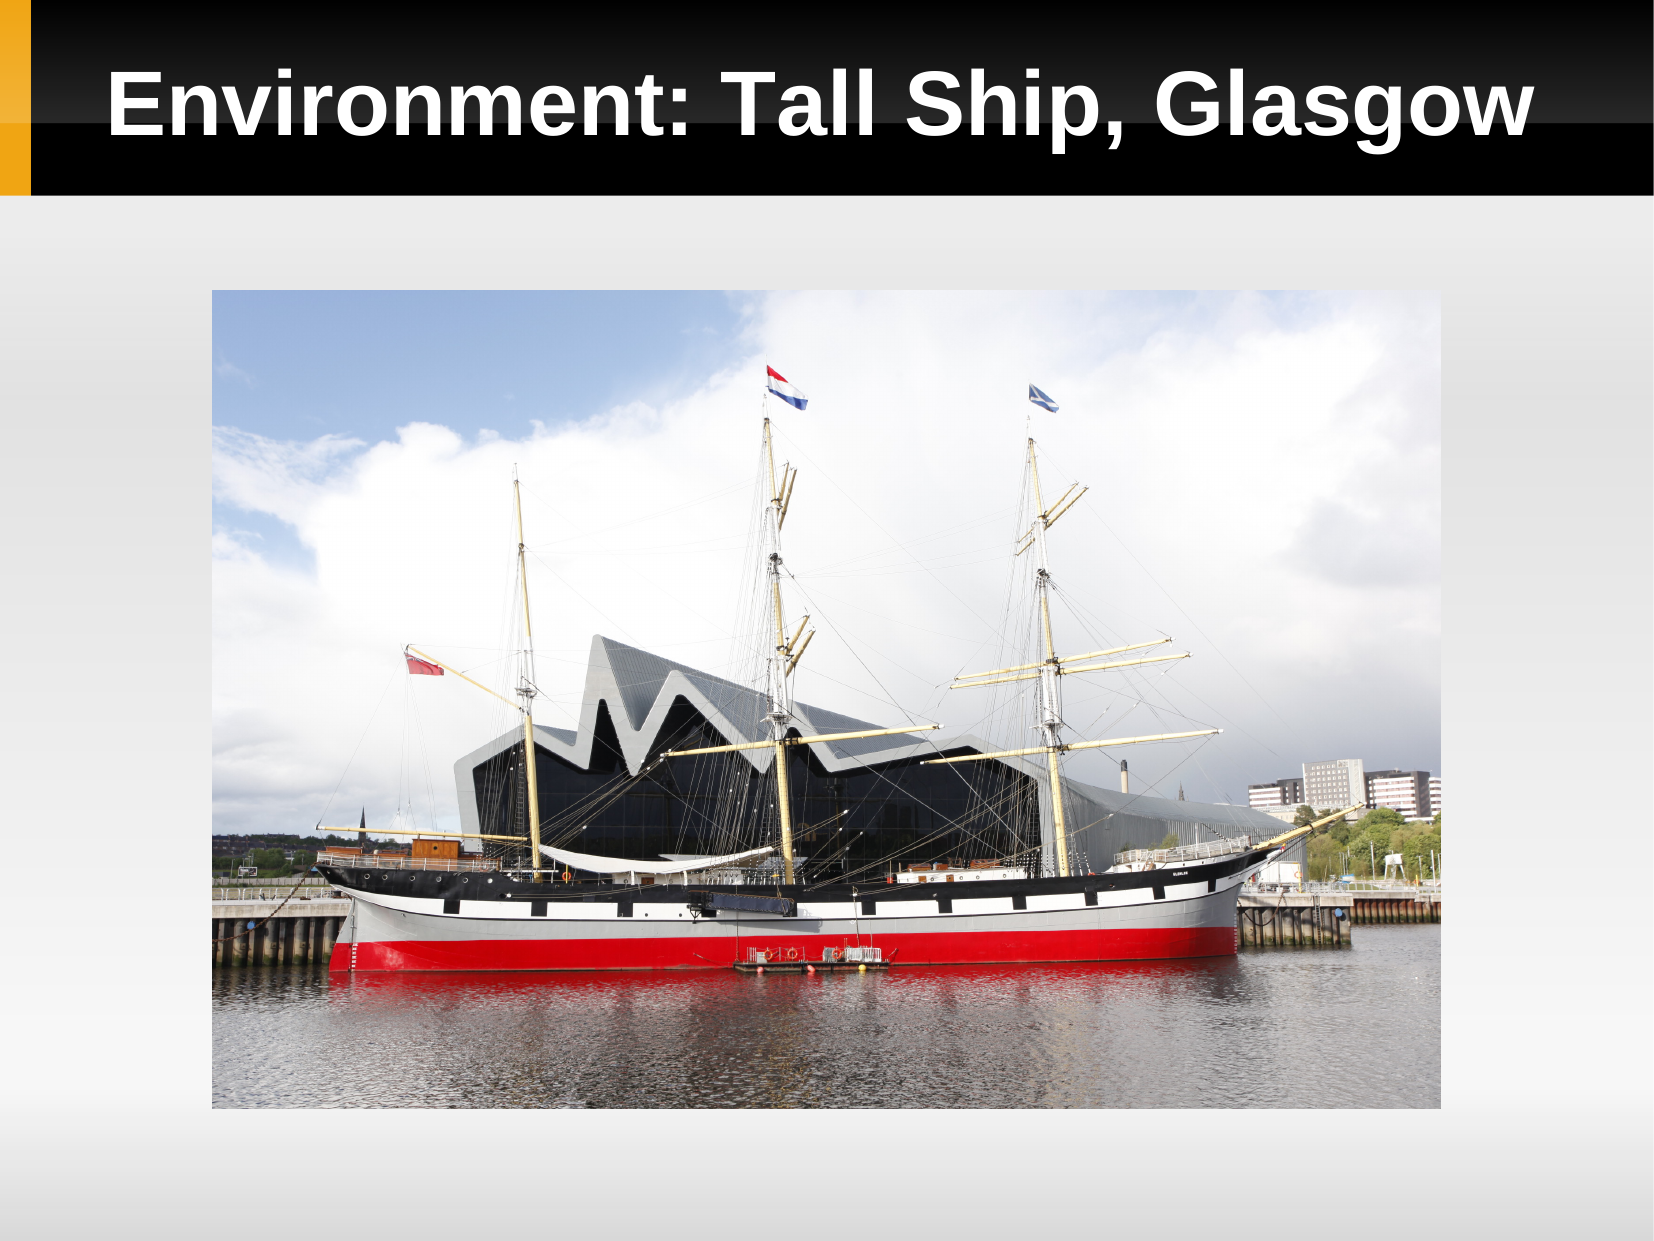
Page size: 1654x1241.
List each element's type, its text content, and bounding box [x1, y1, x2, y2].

title Environment: Tall Ship, Glasgow [76, 0, 1565, 208]
picture [0, 0, 1654, 1241]
